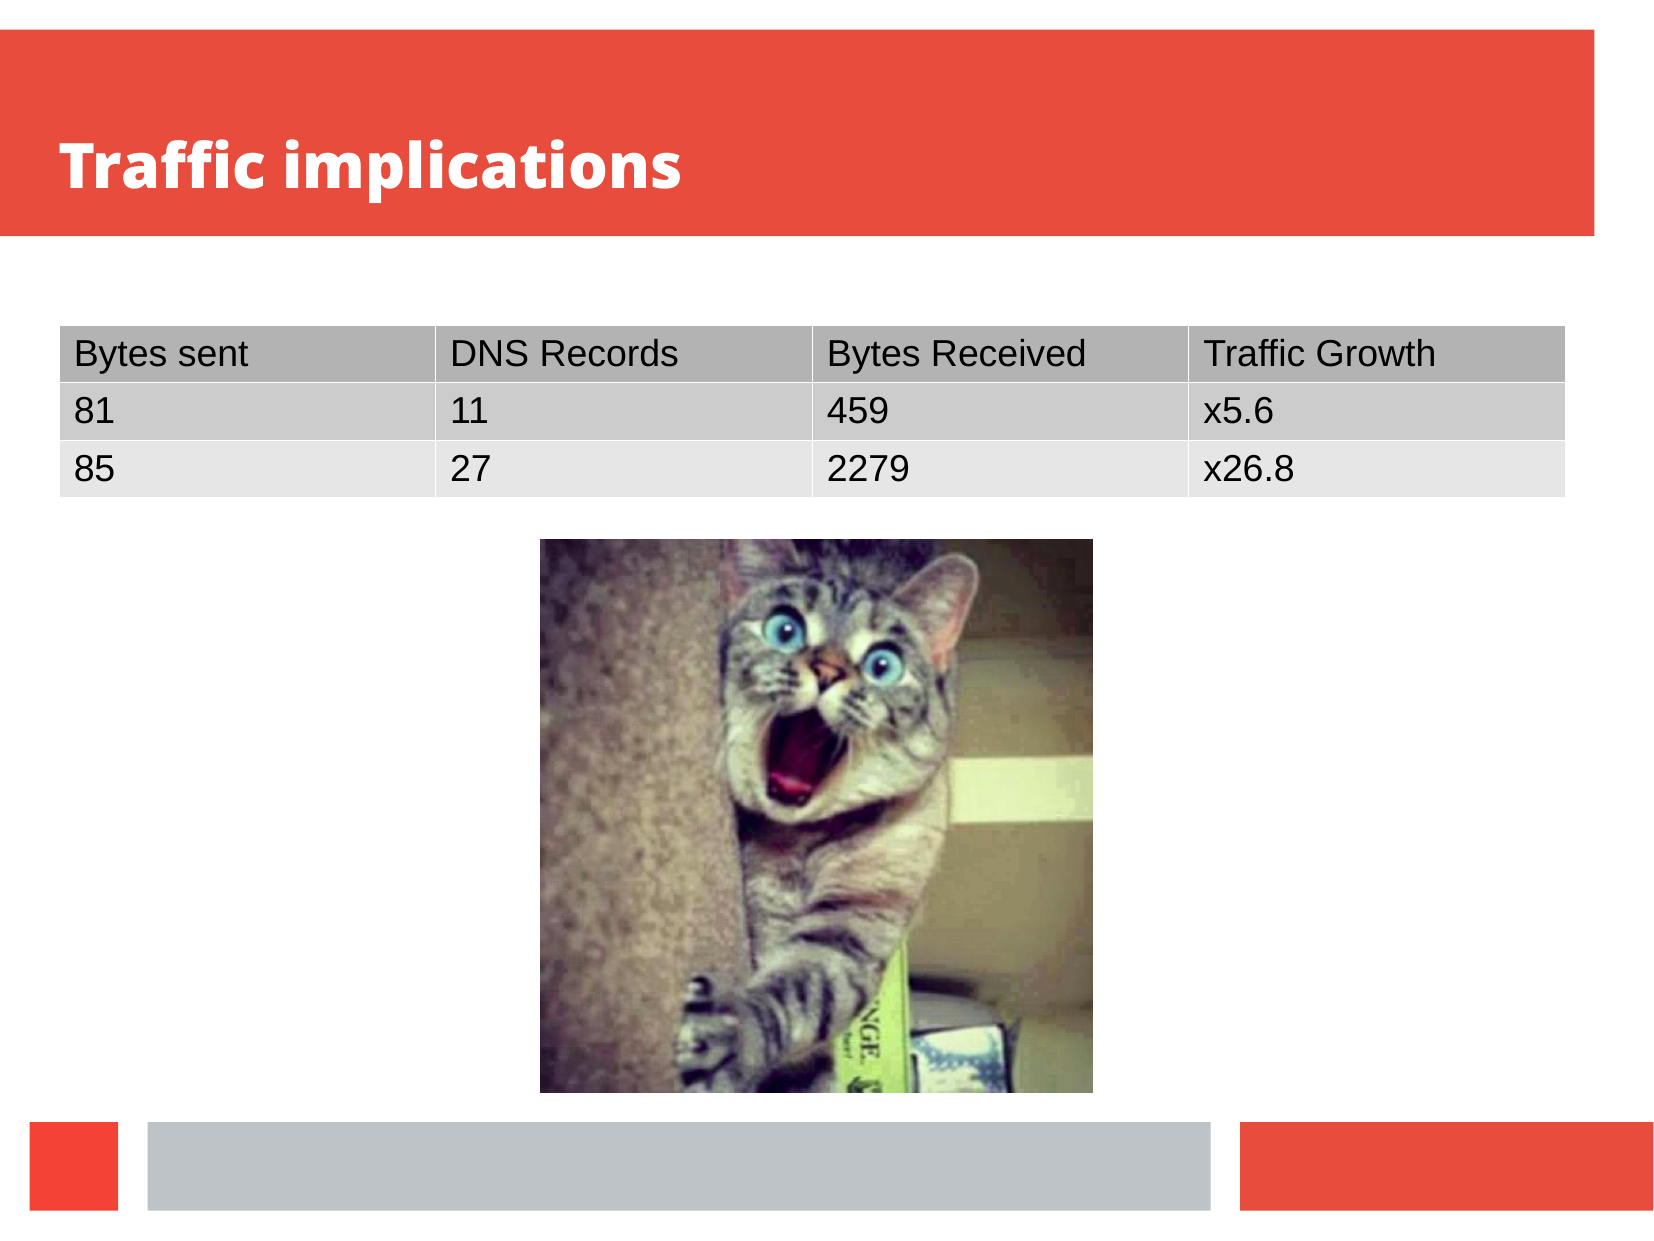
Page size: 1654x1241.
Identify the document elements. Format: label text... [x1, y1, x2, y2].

title Traffic implications [59, 59, 1595, 207]
table_cell x26.8 [1189, 441, 1565, 497]
table_cell 11 [436, 383, 812, 440]
picture [540, 539, 1093, 1093]
table_cell 27 [436, 441, 812, 497]
table_header Bytes Received [813, 326, 1188, 382]
table_cell x5.6 [1189, 383, 1565, 440]
table_header DNS Records [436, 326, 812, 382]
table_cell 81 [60, 383, 435, 440]
table_cell 459 [813, 383, 1188, 440]
table_header Bytes sent [60, 326, 435, 382]
table_cell 85 [60, 441, 435, 497]
table_header Traffic Growth [1189, 326, 1565, 382]
table_cell 2279 [813, 441, 1188, 497]
